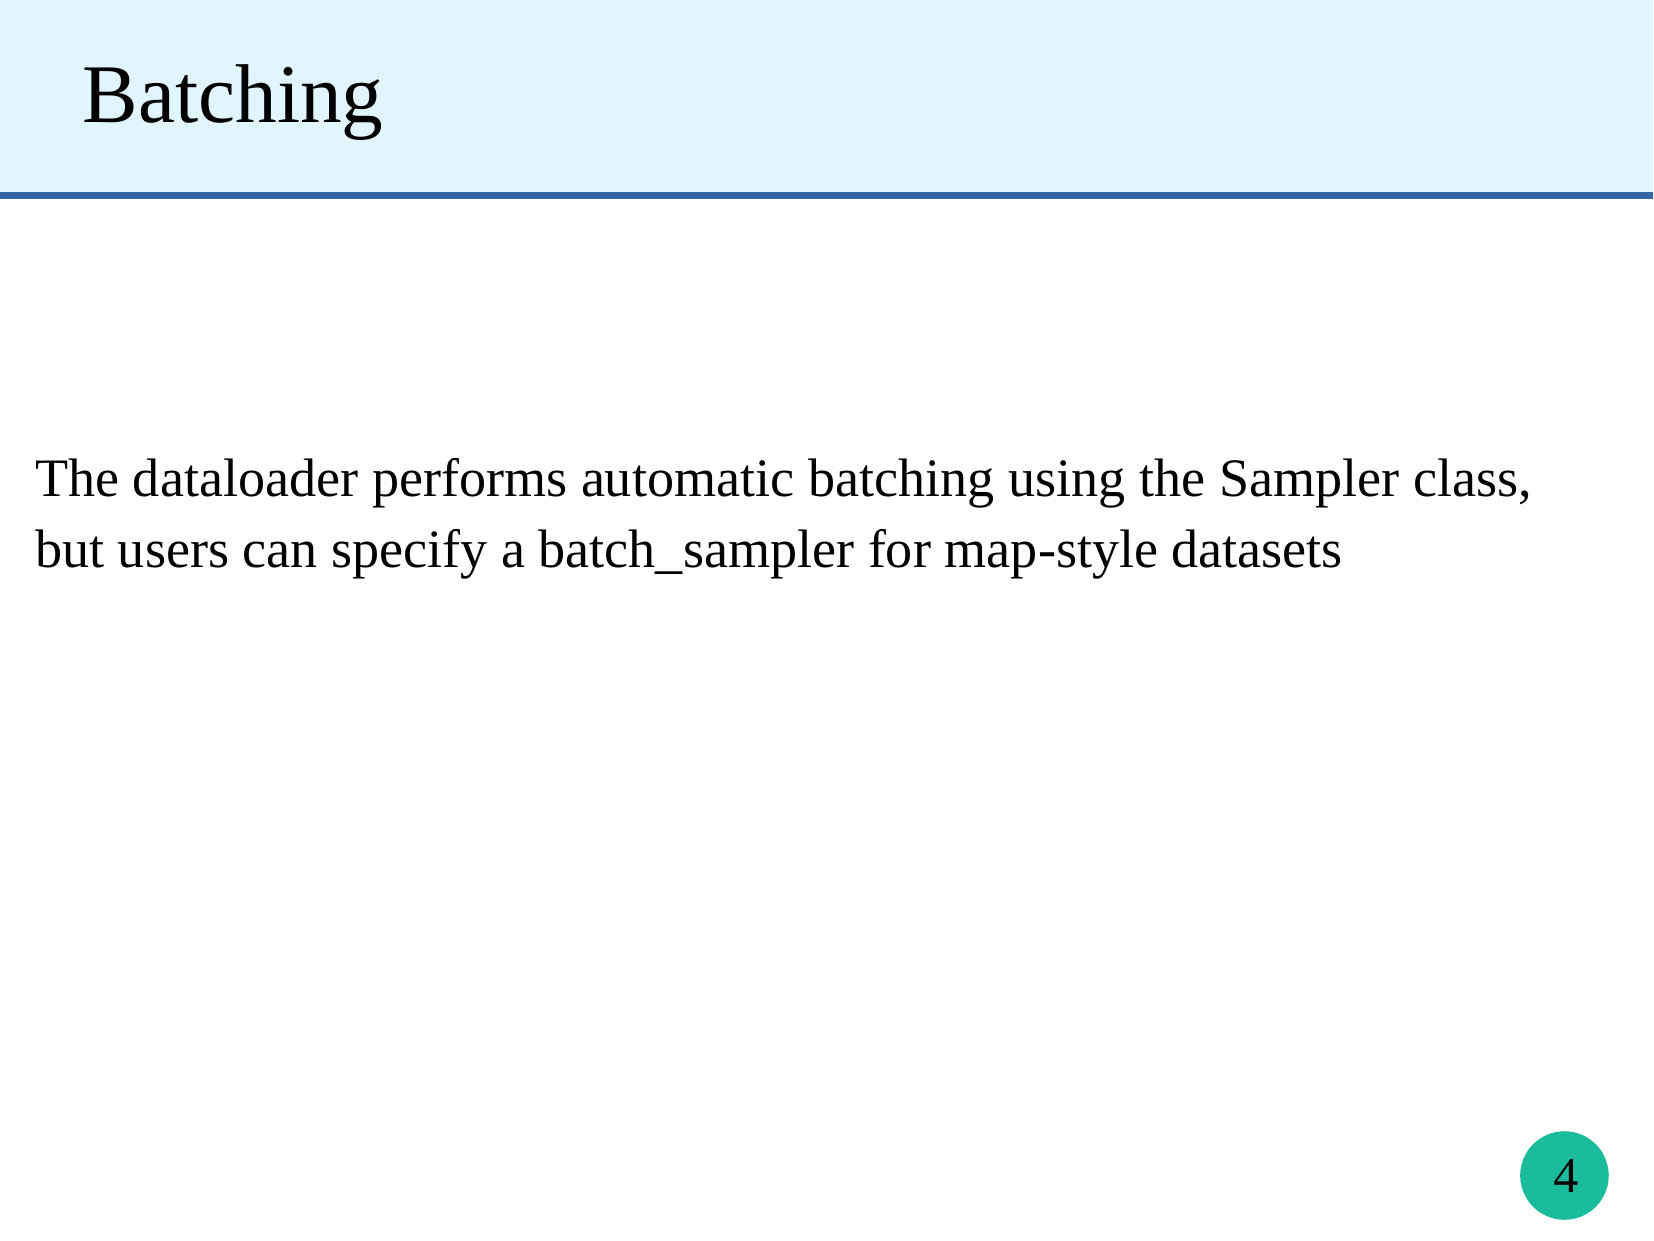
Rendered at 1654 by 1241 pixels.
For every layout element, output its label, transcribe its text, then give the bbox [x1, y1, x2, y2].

title Batching [82, 8, 1571, 181]
text_box The dataloader performs automatic batching using the Sampler class, but users can specify a batch_sampler for map-style datasets [20, 225, 1636, 803]
